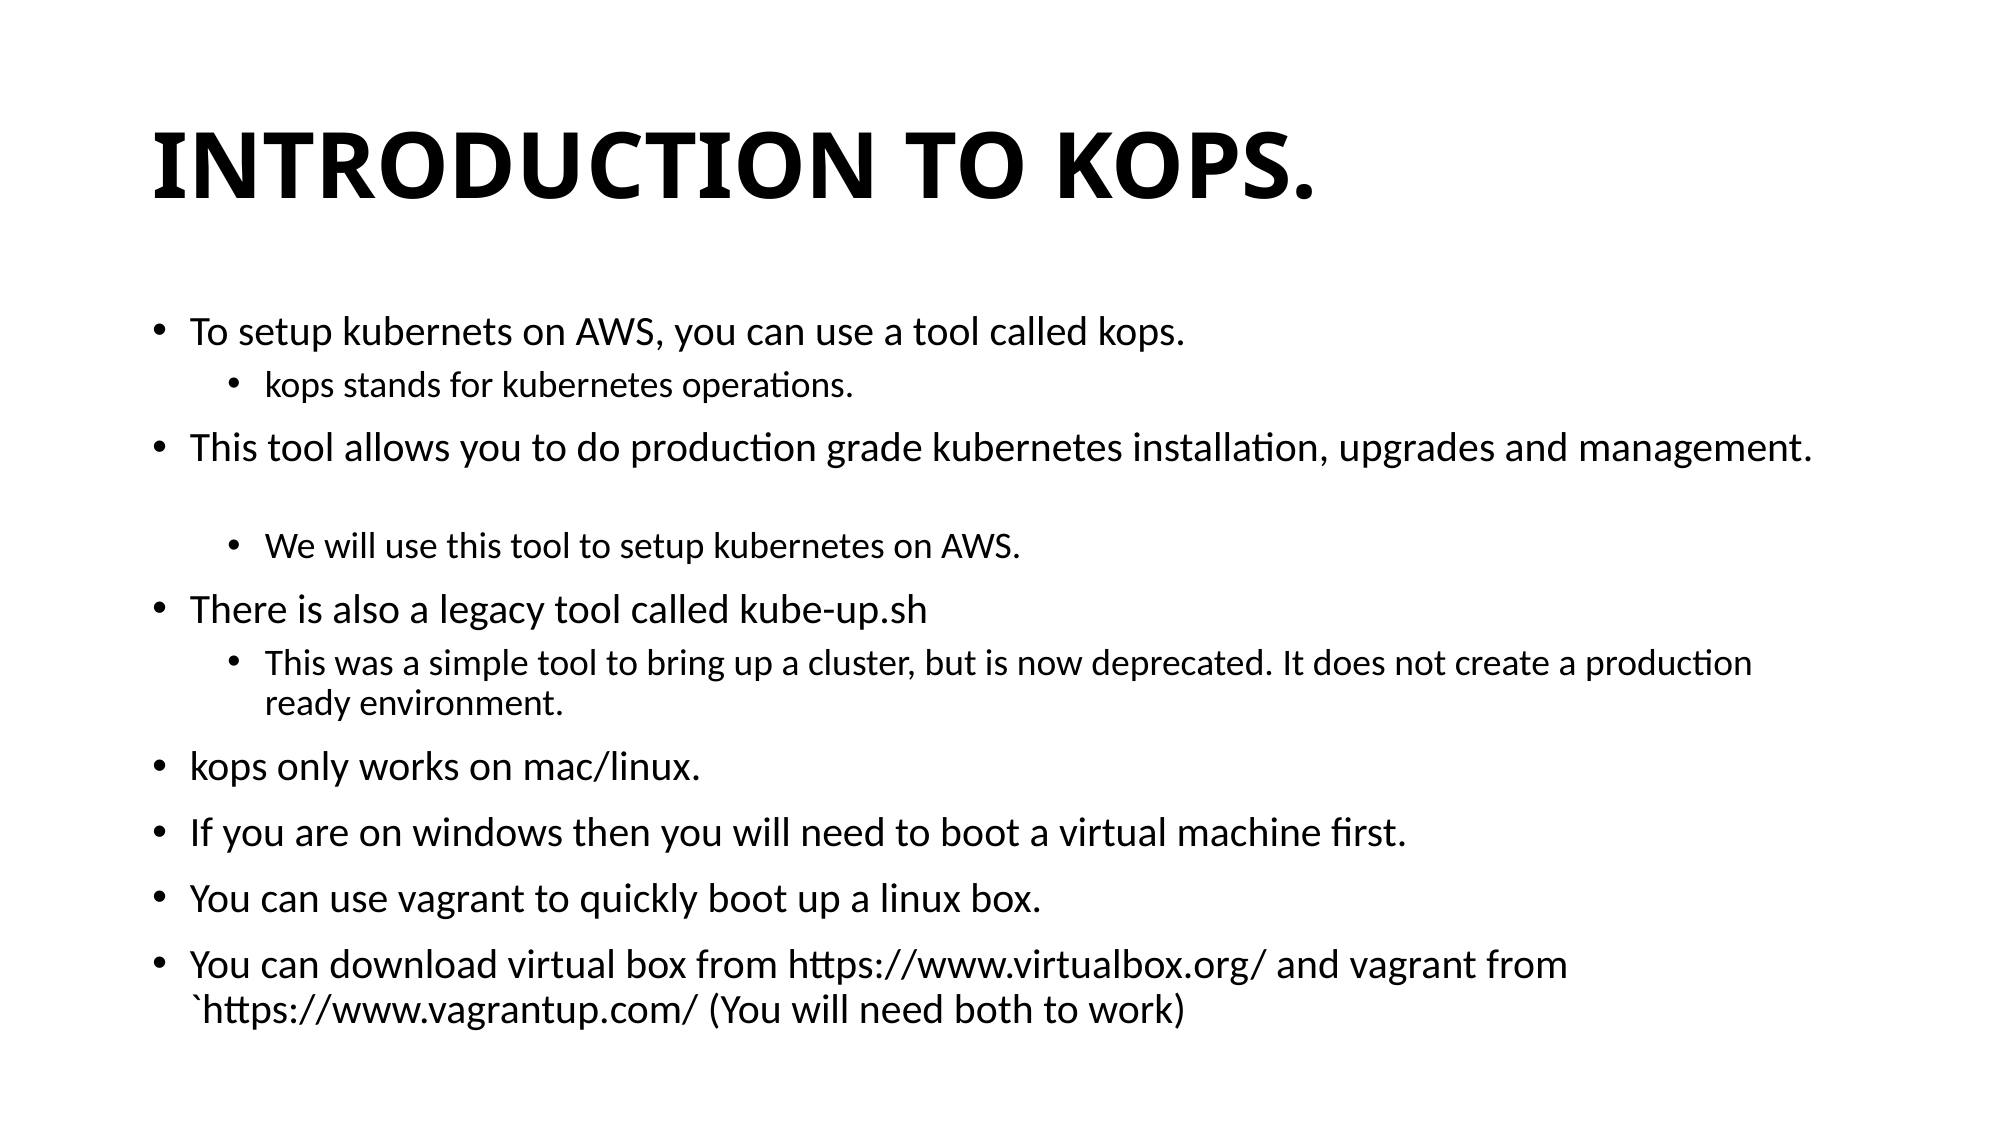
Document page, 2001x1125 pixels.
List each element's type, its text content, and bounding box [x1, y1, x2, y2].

list To setup kubernets on AWS, you can use a tool called kops. kops stands for kubernetes operations. This tool allows you to do production grade kubernetes installation, upgrades and management. We will use this tool to setup kubernetes on AWS. There is also a legacy tool called kube-up.sh This was a simple tool to bring up a cluster, but is now deprecated. It does not create a production ready environment. kops only works on mac/linux. If you are on windows then you will need to boot a virtual machine first. You can use vagrant to quickly boot up a linux box. You can download virtual box from https://www.virtualbox.org/ and vagrant from `https://www.vagrantup.com/ (You will need both to work) [137, 301, 1863, 1016]
title INTRODUCTION TO KOPS. [137, 59, 1863, 278]
